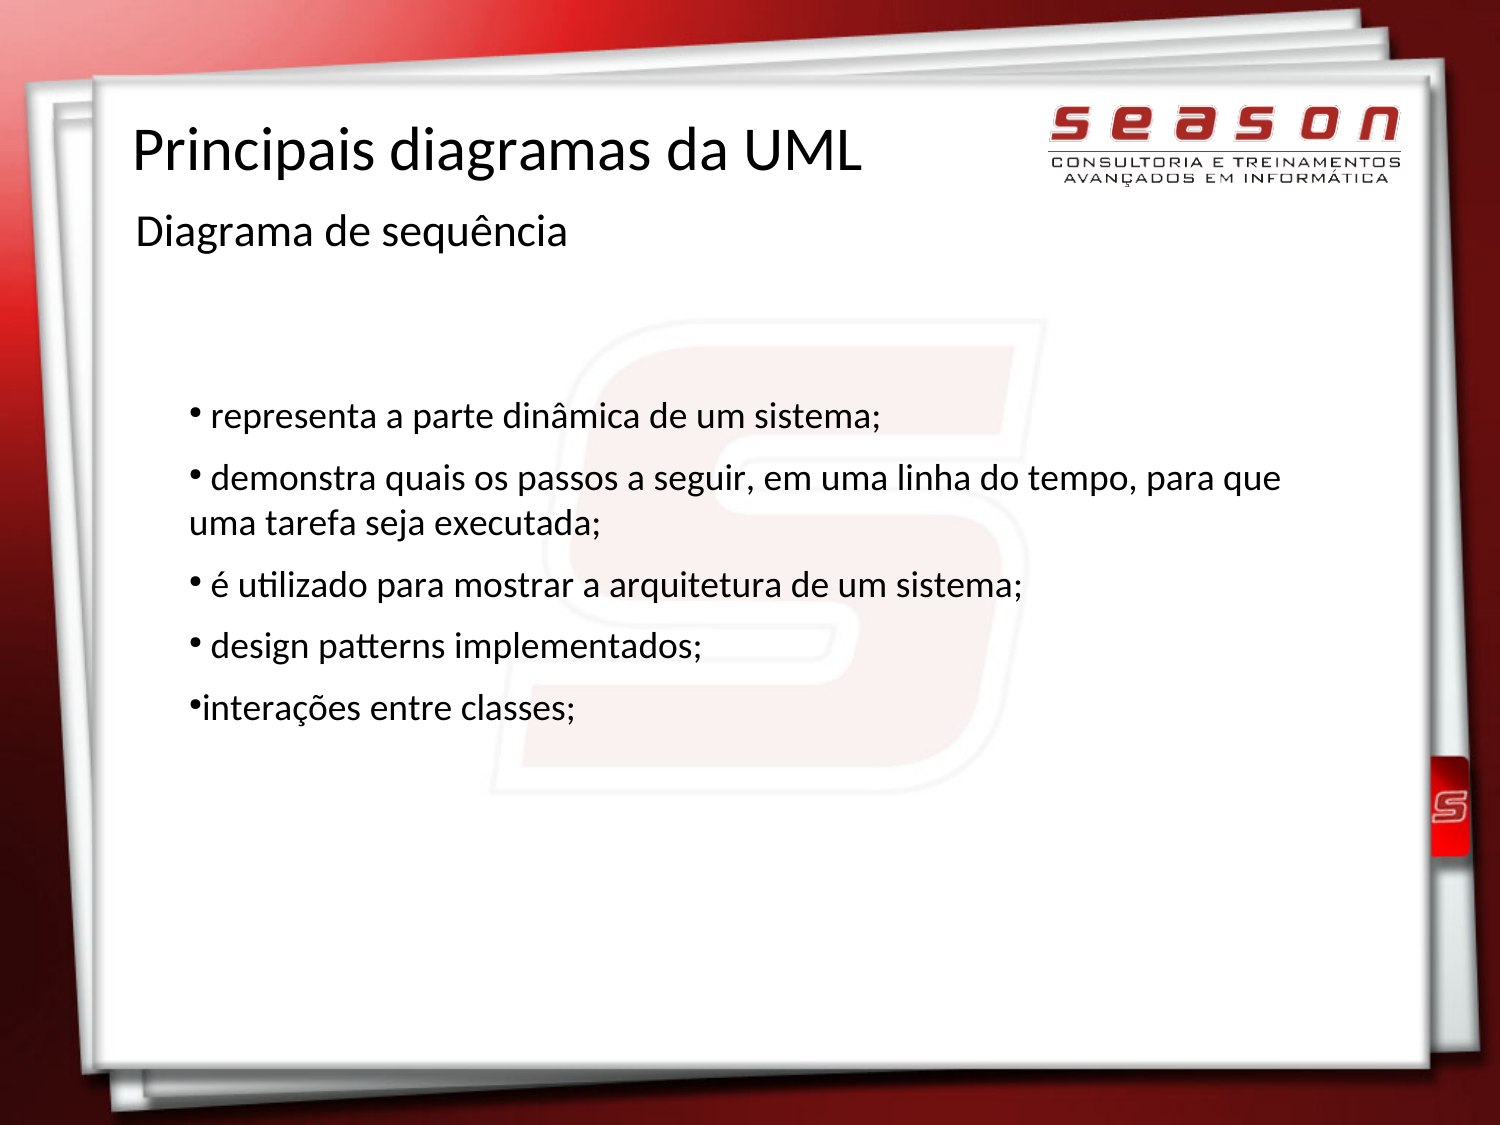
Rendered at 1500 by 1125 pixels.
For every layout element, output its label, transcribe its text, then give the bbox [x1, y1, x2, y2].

text_box Diagrama de sequência [119, 200, 1240, 256]
text_box representa a parte dinâmica de um sistema; demonstra quais os passos a seguir, em uma linha do tempo, para que uma tarefa seja executada; é utilizado para mostrar a arquitetura de um sistema; design patterns implementados; interações entre classes; [188, 375, 1328, 745]
title Principais diagramas da UML [118, 33, 1394, 257]
picture [0, 0, 1500, 1125]
